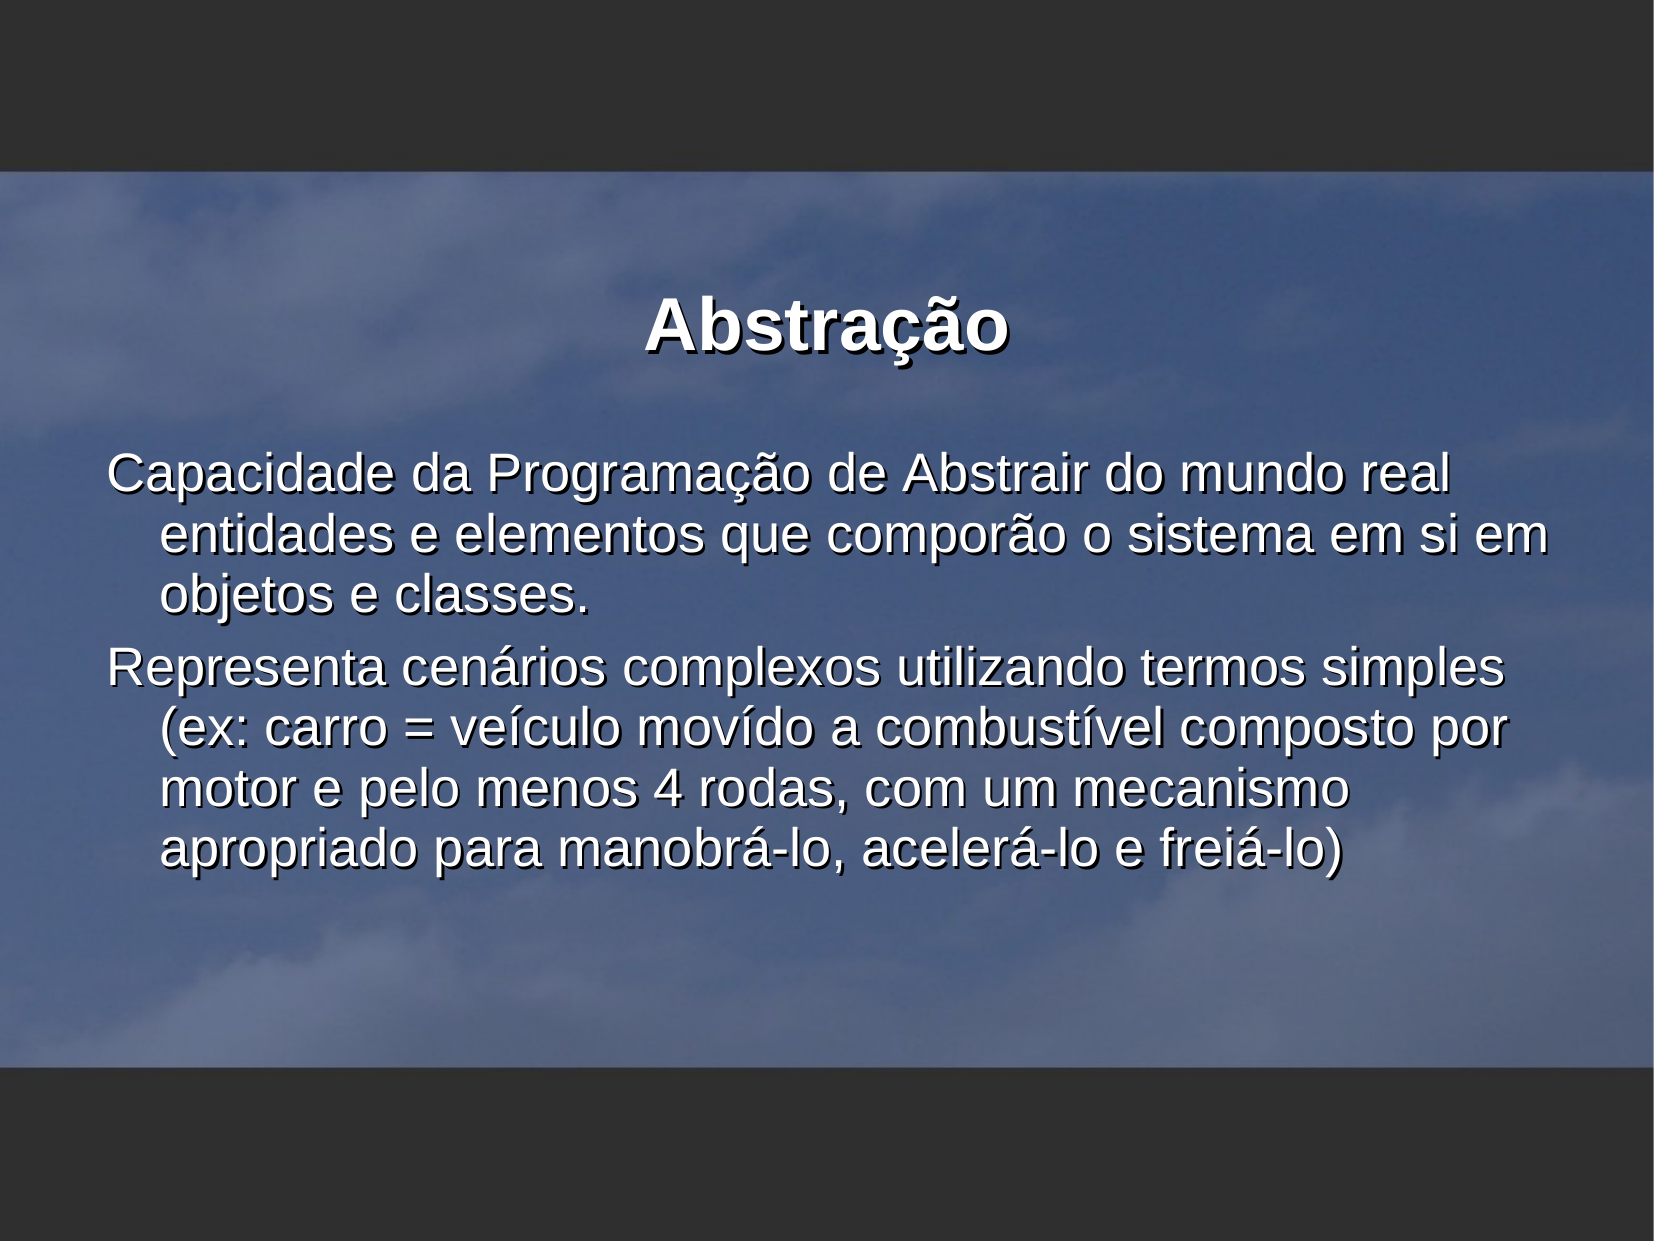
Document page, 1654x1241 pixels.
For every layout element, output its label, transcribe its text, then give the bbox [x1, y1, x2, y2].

list Capacidade da Programação de Abstrair do mundo real entidades e elementos que comporão o sistema em si em objetos e classes. Representa cenários complexos utilizando termos simples (ex: carro = veículo movído a combustível composto por motor e pelo menos 4 rodas, com um mecanismo apropriado para manobrá-lo, acelerá-lo e freiá-lo) [88, 442, 1565, 879]
picture [0, 0, 1654, 1241]
title Abstração [88, 243, 1565, 407]
